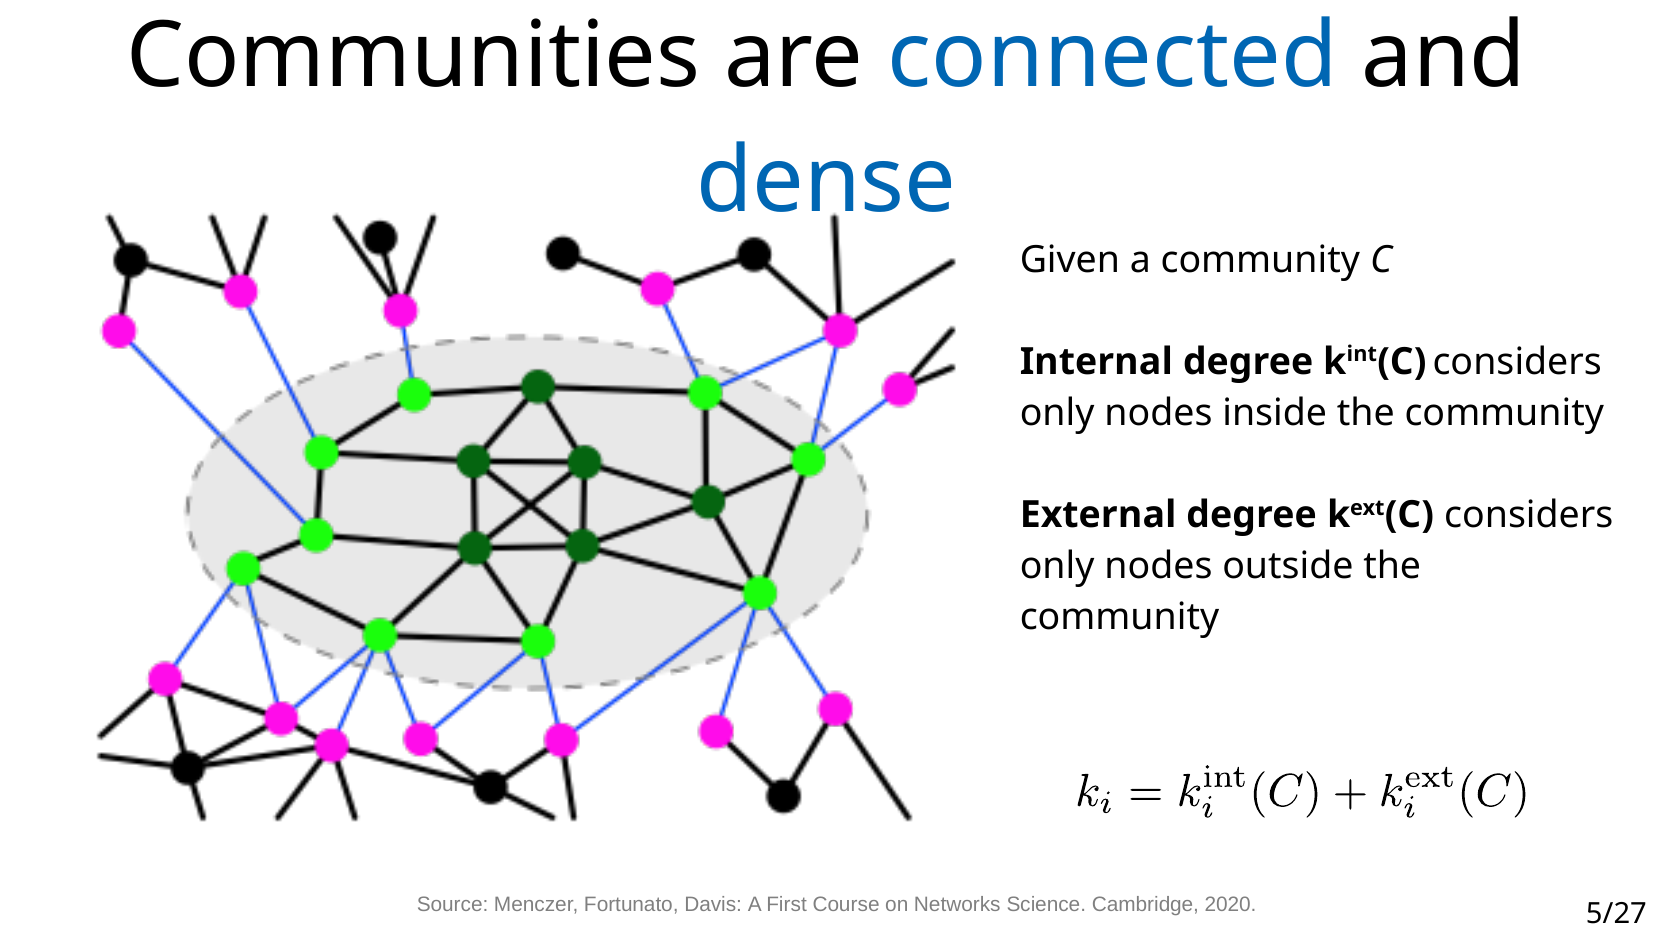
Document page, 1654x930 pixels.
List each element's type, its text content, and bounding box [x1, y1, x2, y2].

text_box Given a community C Internal degree kint(C) considers only nodes inside the community External degree kext(C) considers only nodes outside the community [1005, 224, 1636, 706]
title Communities are connected and dense [82, 1, 1571, 225]
picture [1075, 765, 1531, 818]
text_box Source: Menczer, Fortunato, Davis: A First Course on Networks Science. Cambridge, 2020. [304, 885, 1370, 930]
picture [82, 203, 964, 835]
